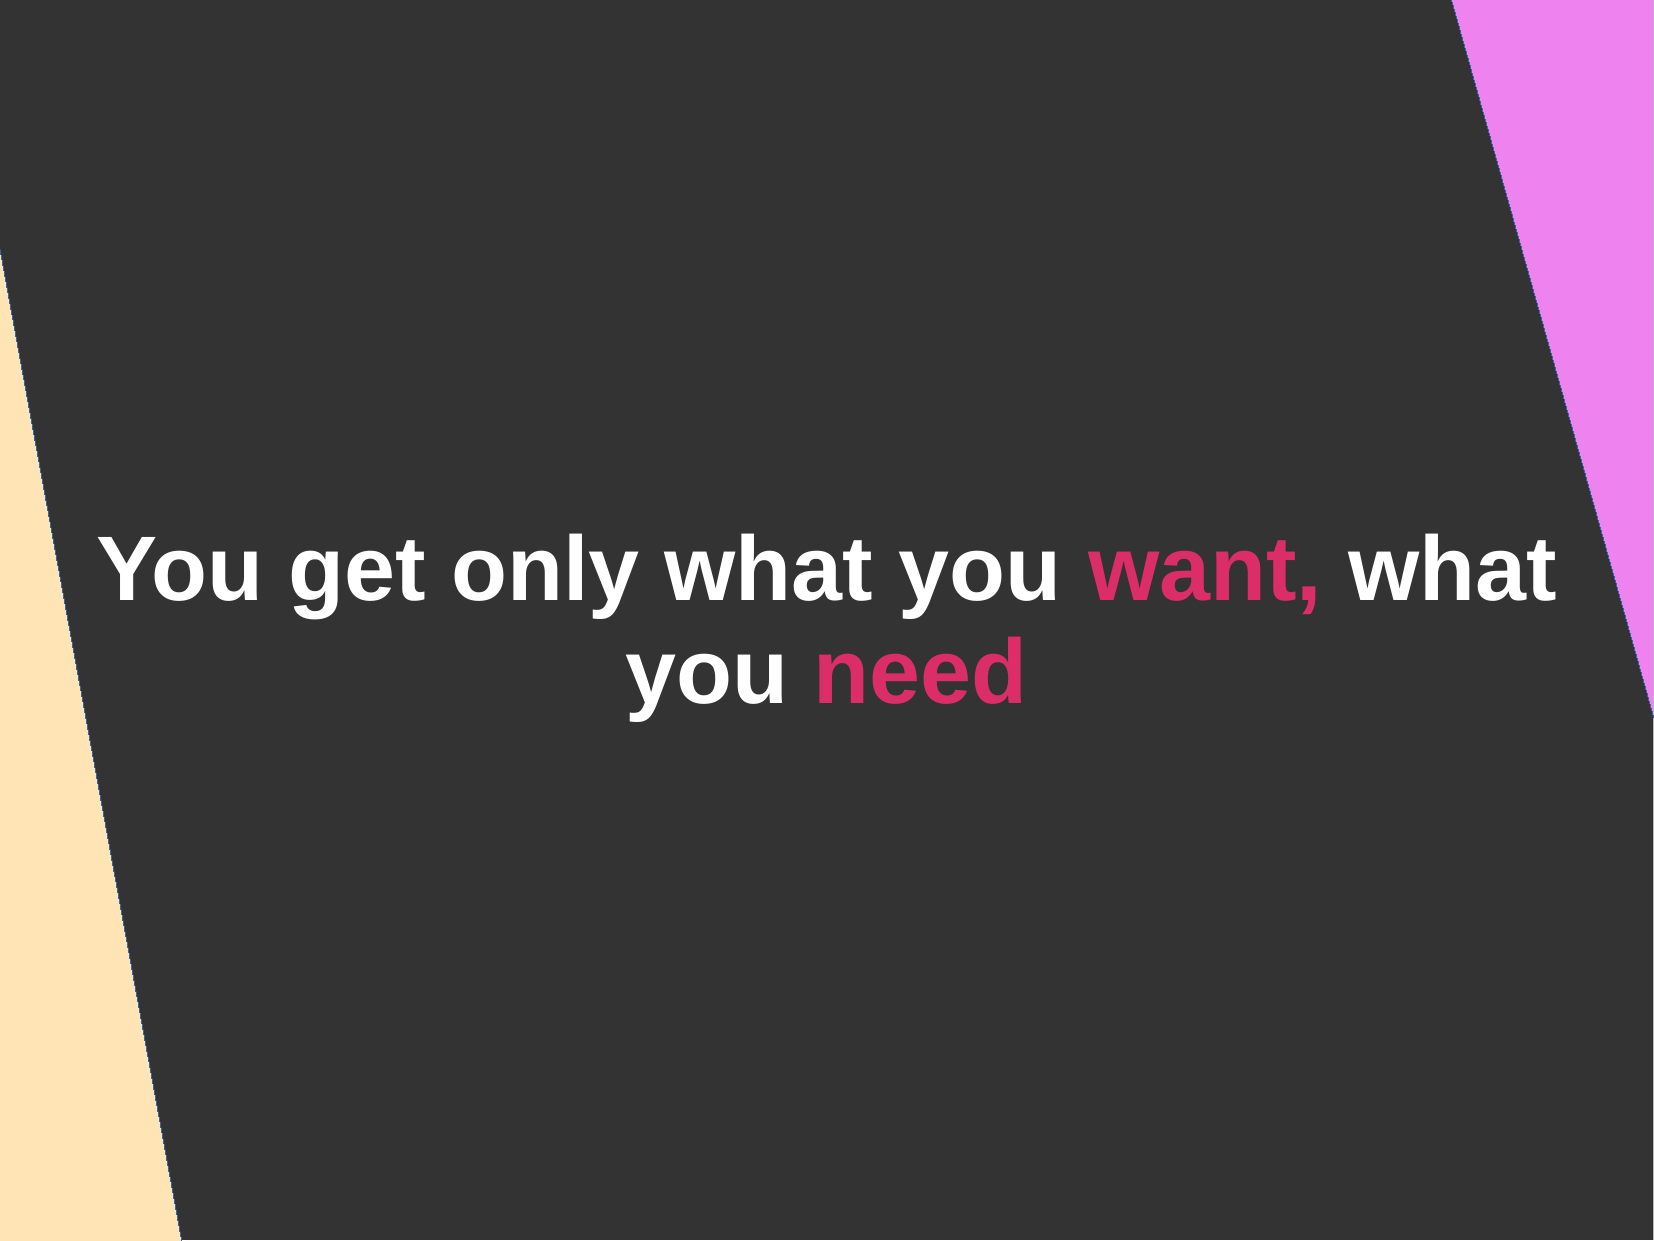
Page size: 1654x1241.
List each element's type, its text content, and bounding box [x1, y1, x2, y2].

text_box [0, 249, 182, 1241]
text_box [1451, 0, 1654, 718]
title You get only what you want, what you need [50, 517, 1622, 723]
